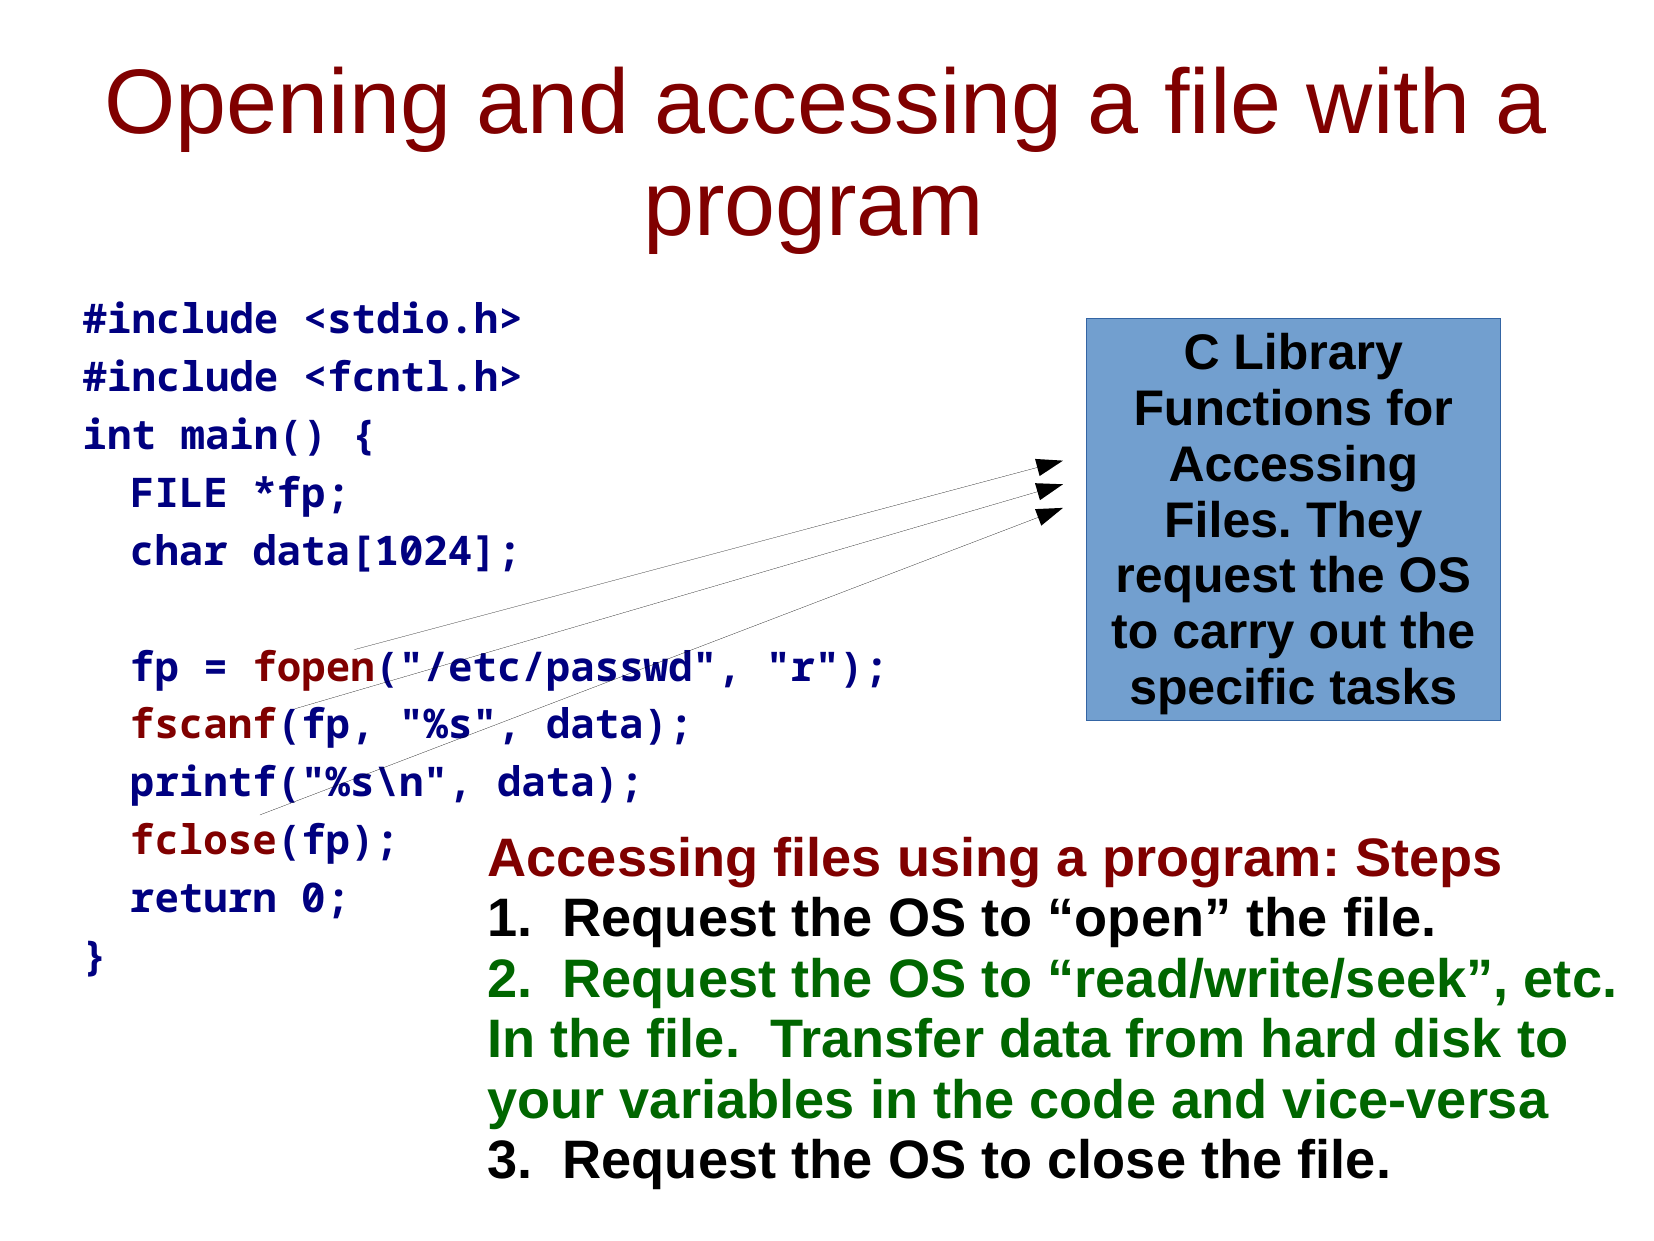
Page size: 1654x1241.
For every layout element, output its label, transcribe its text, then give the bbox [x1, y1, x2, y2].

list #include <stdio.h> #include <fcntl.h> int main() { FILE *fp; char data[1024]; fp = fopen("/etc/passwd", "r"); fscanf(fp, "%s", data); printf("%s\n", data); fclose(fp); return 0; } [82, 290, 1571, 1010]
text_box Accessing files using a program: Steps 1. Request the OS to “open” the file. 2. Request the OS to “read/write/seek”, etc. In the file. Transfer data from hard disk to your variables in the code and vice-versa 3. Request the OS to close the file. [472, 819, 1654, 1217]
title Opening and accessing a file with a program [82, 49, 1571, 257]
text_box C Library Functions for Accessing Files. They request the OS to carry out the specific tasks [1086, 318, 1501, 721]
